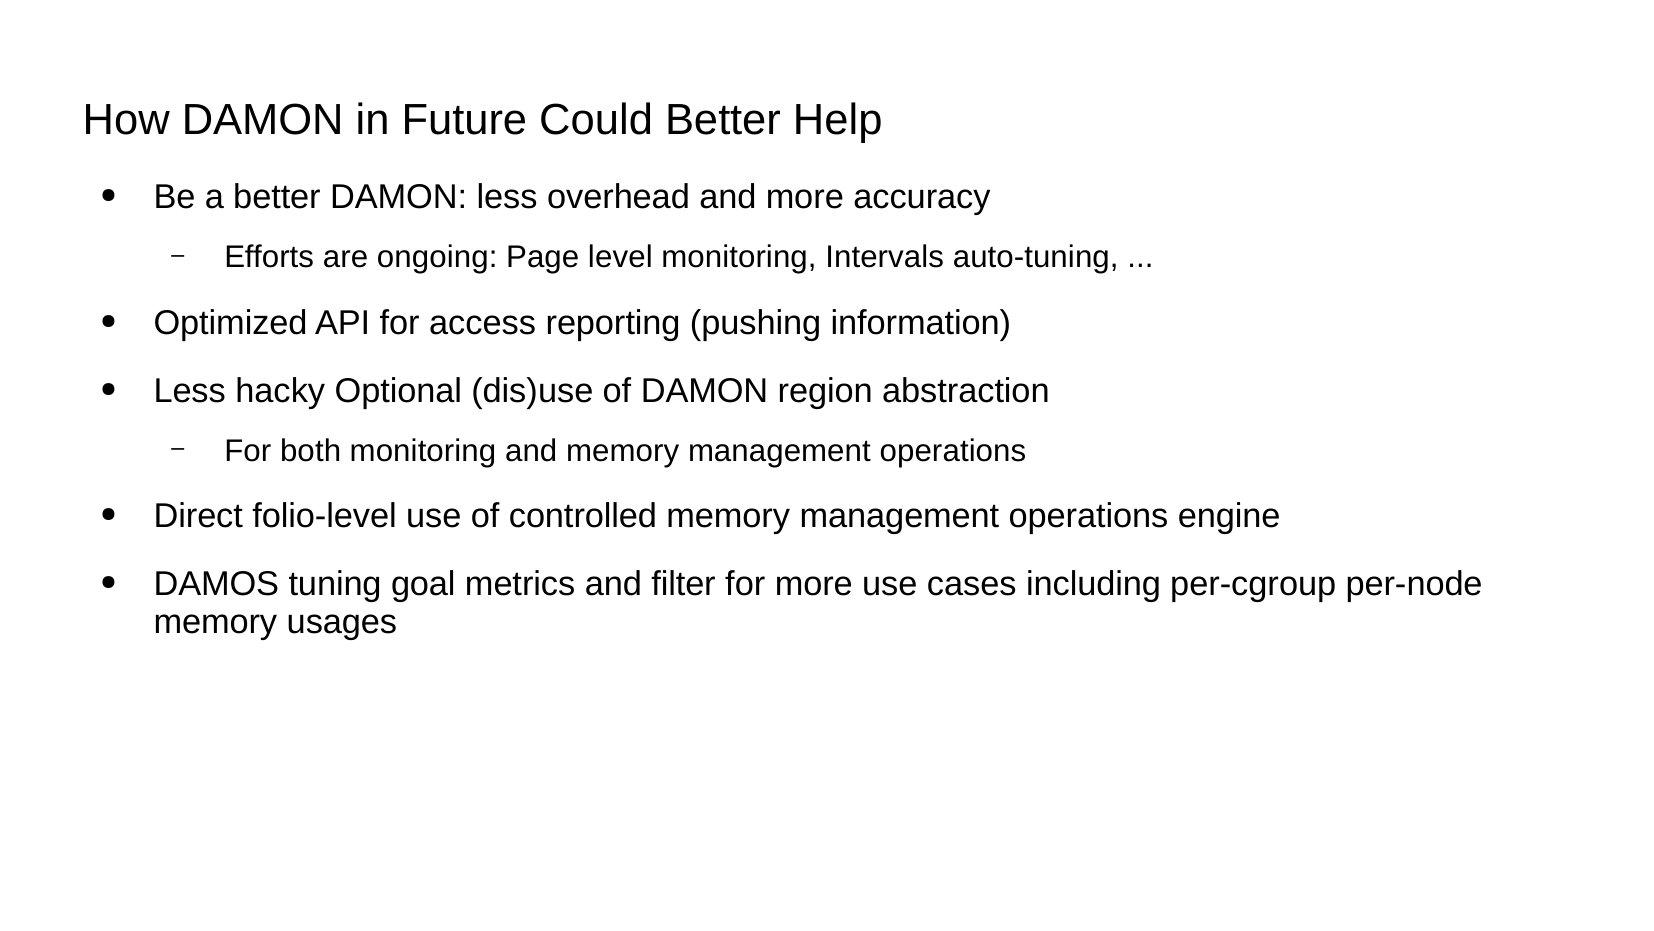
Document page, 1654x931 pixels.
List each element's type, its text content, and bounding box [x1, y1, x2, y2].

list Be a better DAMON: less overhead and more accuracy Efforts are ongoing: Page level monitoring, Intervals auto-tuning, ... Optimized API for access reporting (pushing information) Less hacky Optional (dis)use of DAMON region abstraction For both monitoring and memory management operations Direct folio-level use of controlled memory management operations engine DAMOS tuning goal metrics and filter for more use cases including per-cgroup per-node memory usages [82, 177, 1571, 833]
title How DAMON in Future Could Better Help [82, 81, 1571, 157]
